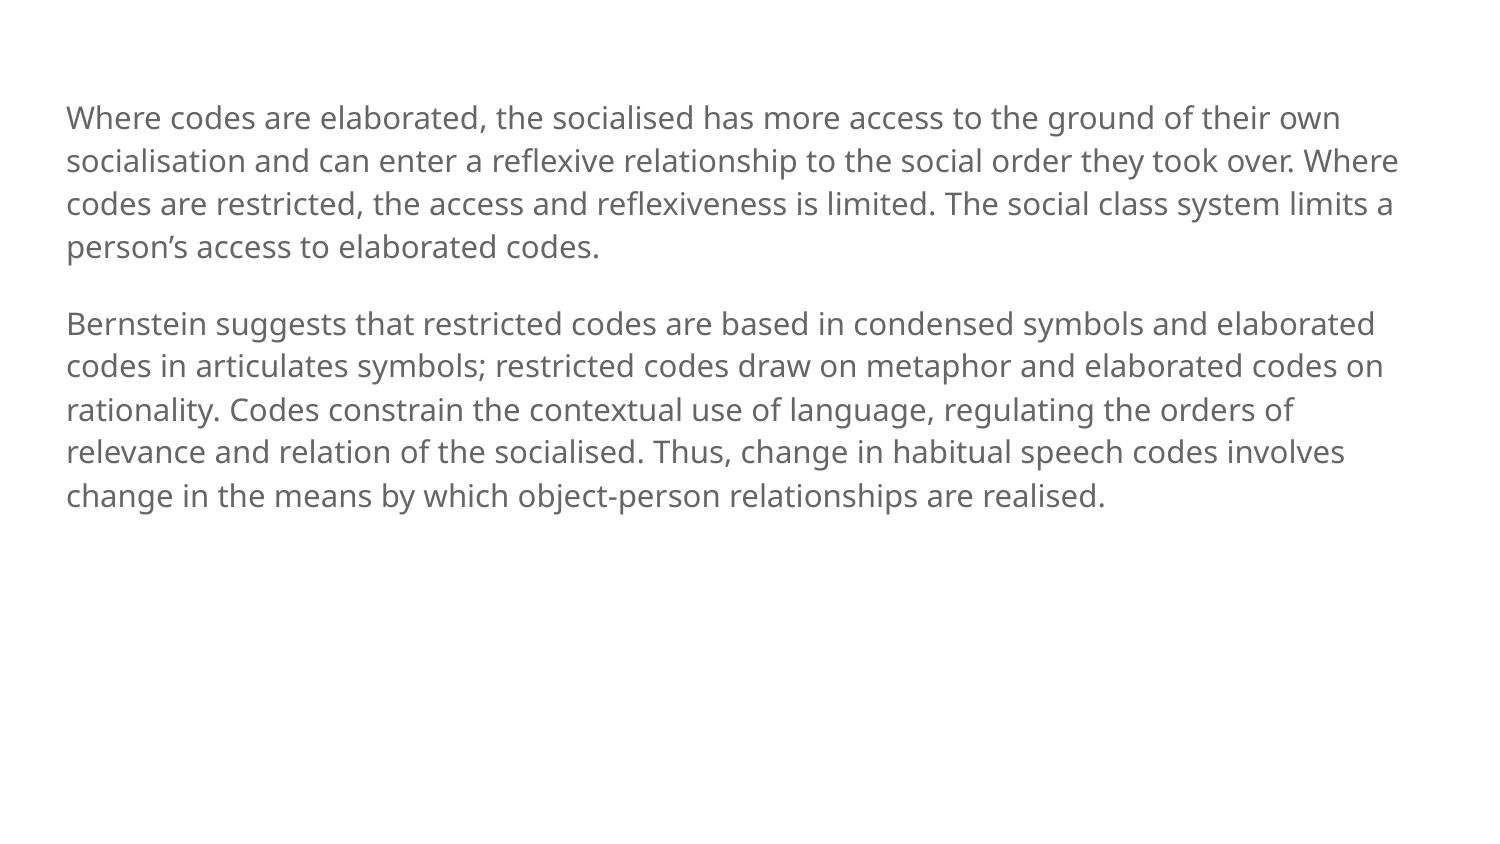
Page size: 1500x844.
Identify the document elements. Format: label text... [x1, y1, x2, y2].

list Where codes are elaborated, the socialised has more access to the ground of their own socialisation and can enter a reflexive relationship to the social order they took over. Where codes are restricted, the access and reflexiveness is limited. The social class system limits a person’s access to elaborated codes. Bernstein suggests that restricted codes are based in condensed symbols and elaborated codes in articulates symbols; restricted codes draw on metaphor and elaborated codes on rationality. Codes constrain the contextual use of language, regulating the orders of relevance and relation of the socialised. Thus, change in habitual speech codes involves change in the means by which object-person relationships are realised. [51, 77, 1449, 761]
